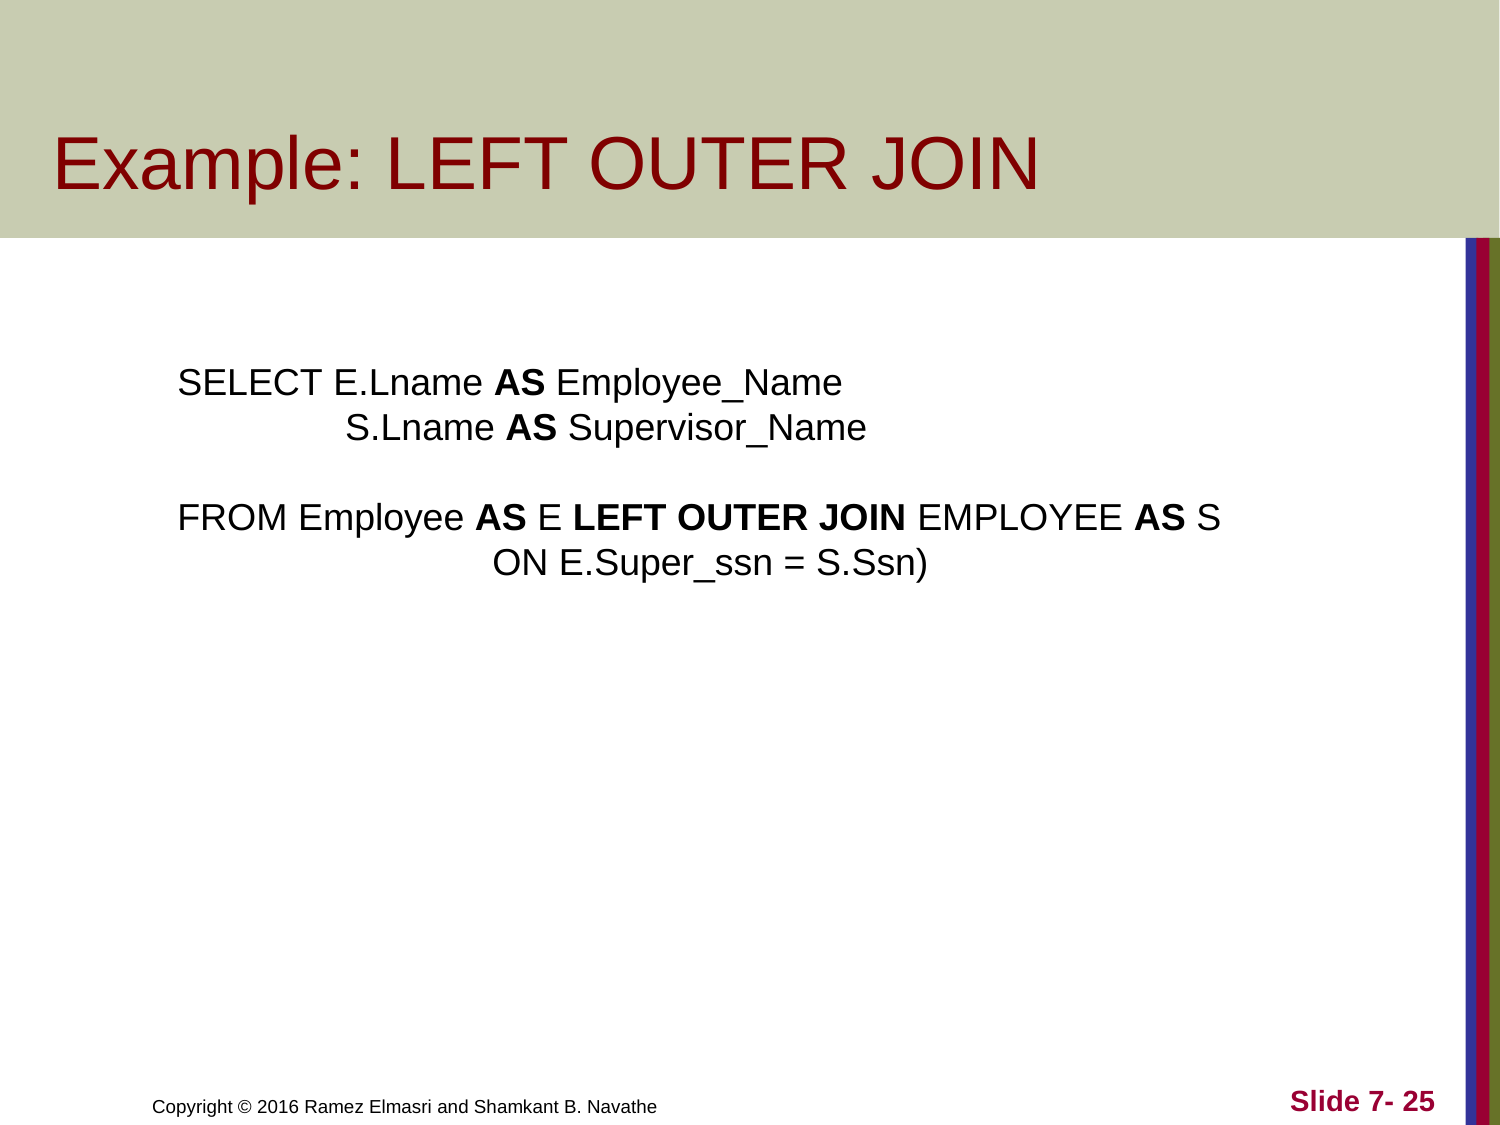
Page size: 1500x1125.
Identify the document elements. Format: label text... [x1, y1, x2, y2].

text_box Slide 7- <number> [1137, 1050, 1450, 1125]
title Example: LEFT OUTER JOIN [37, 49, 1317, 213]
text_box SELECT E.Lname AS Employee_Name S.Lname AS Supervisor_Name FROM Employee AS E LEFT OUTER JOIN EMPLOYEE AS S ON E.Super_ssn = S.Ssn) [162, 350, 1326, 776]
